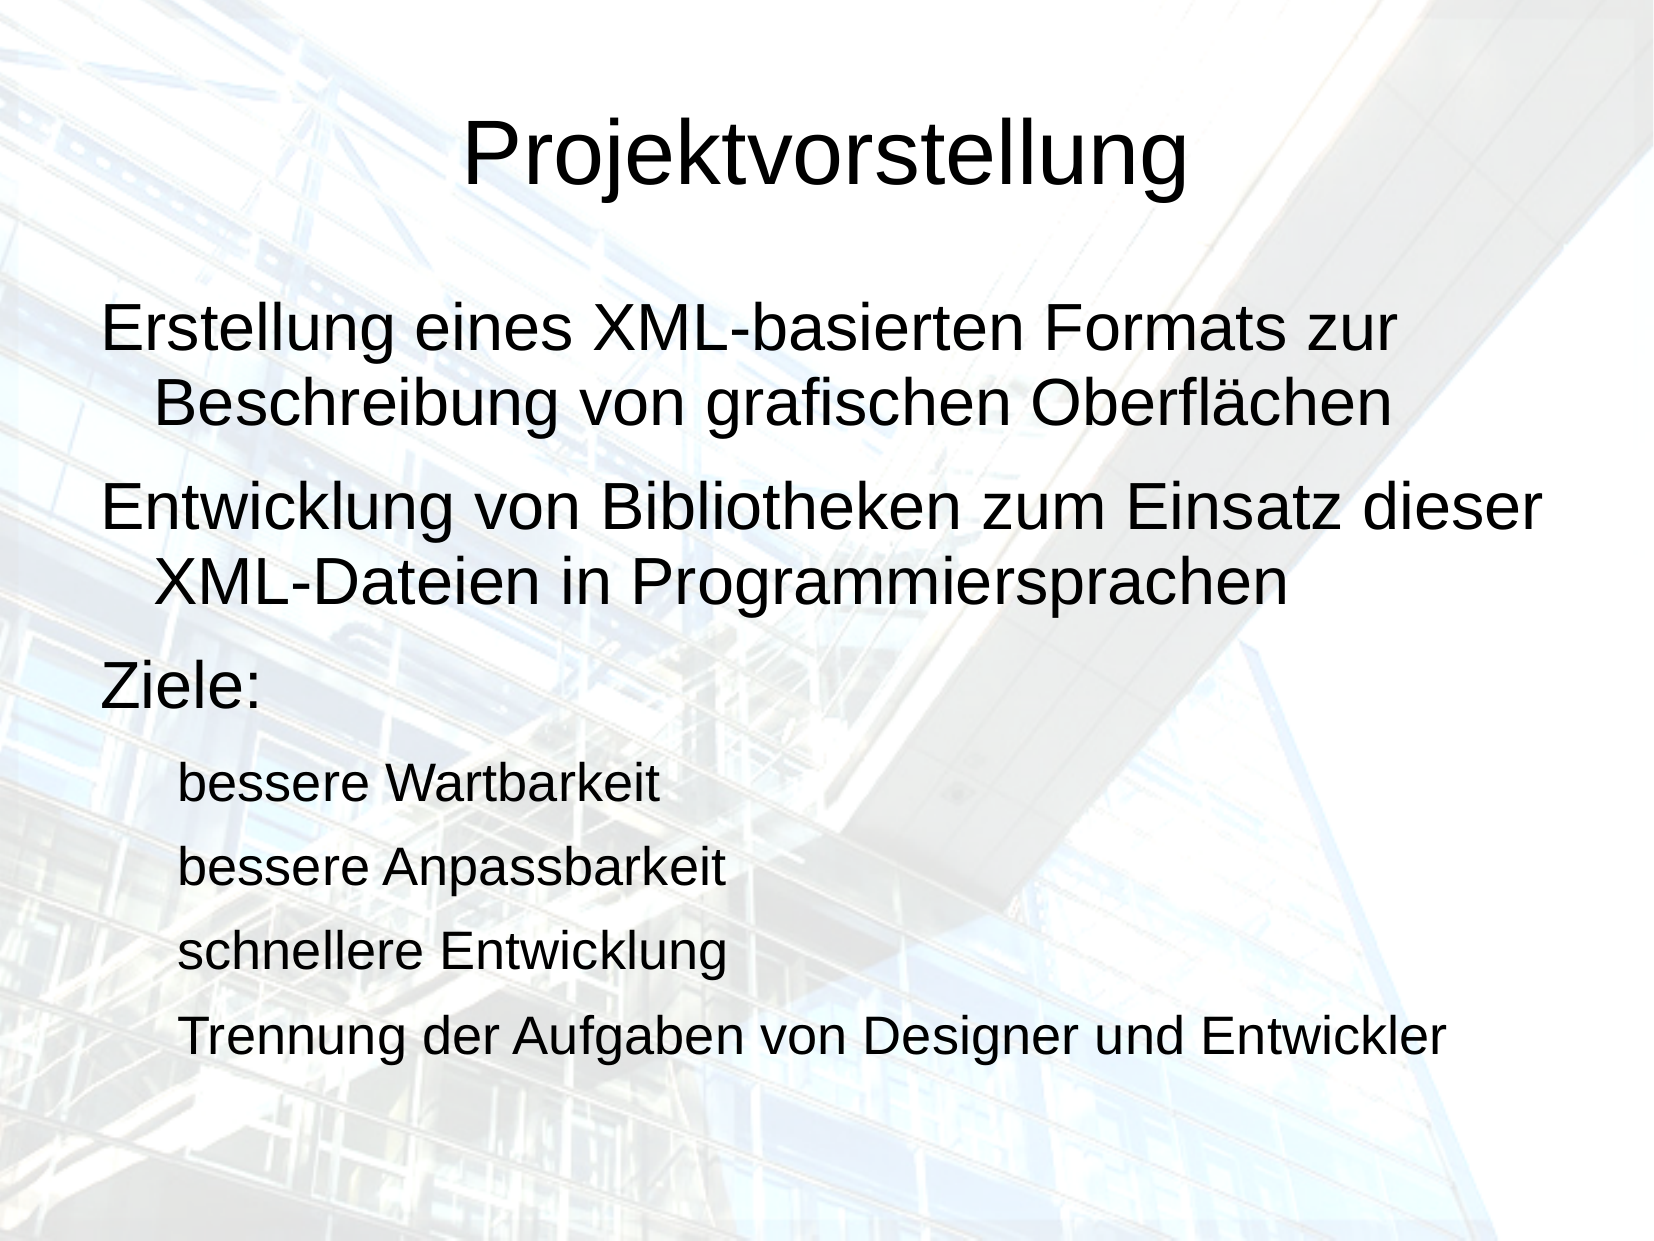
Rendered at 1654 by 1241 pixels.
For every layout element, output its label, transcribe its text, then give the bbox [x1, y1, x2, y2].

title Projektvorstellung [82, 49, 1571, 257]
list Erstellung eines XML-basierten Formats zur Beschreibung von grafischen Oberflächen Entwicklung von Bibliotheken zum Einsatz dieser XML-Dateien in Programmiersprachen Ziele: bessere Wartbarkeit bessere Anpassbarkeit schnellere Entwicklung Trennung der Aufgaben von Designer und Entwickler [82, 290, 1571, 1094]
picture [0, 0, 1654, 1241]
